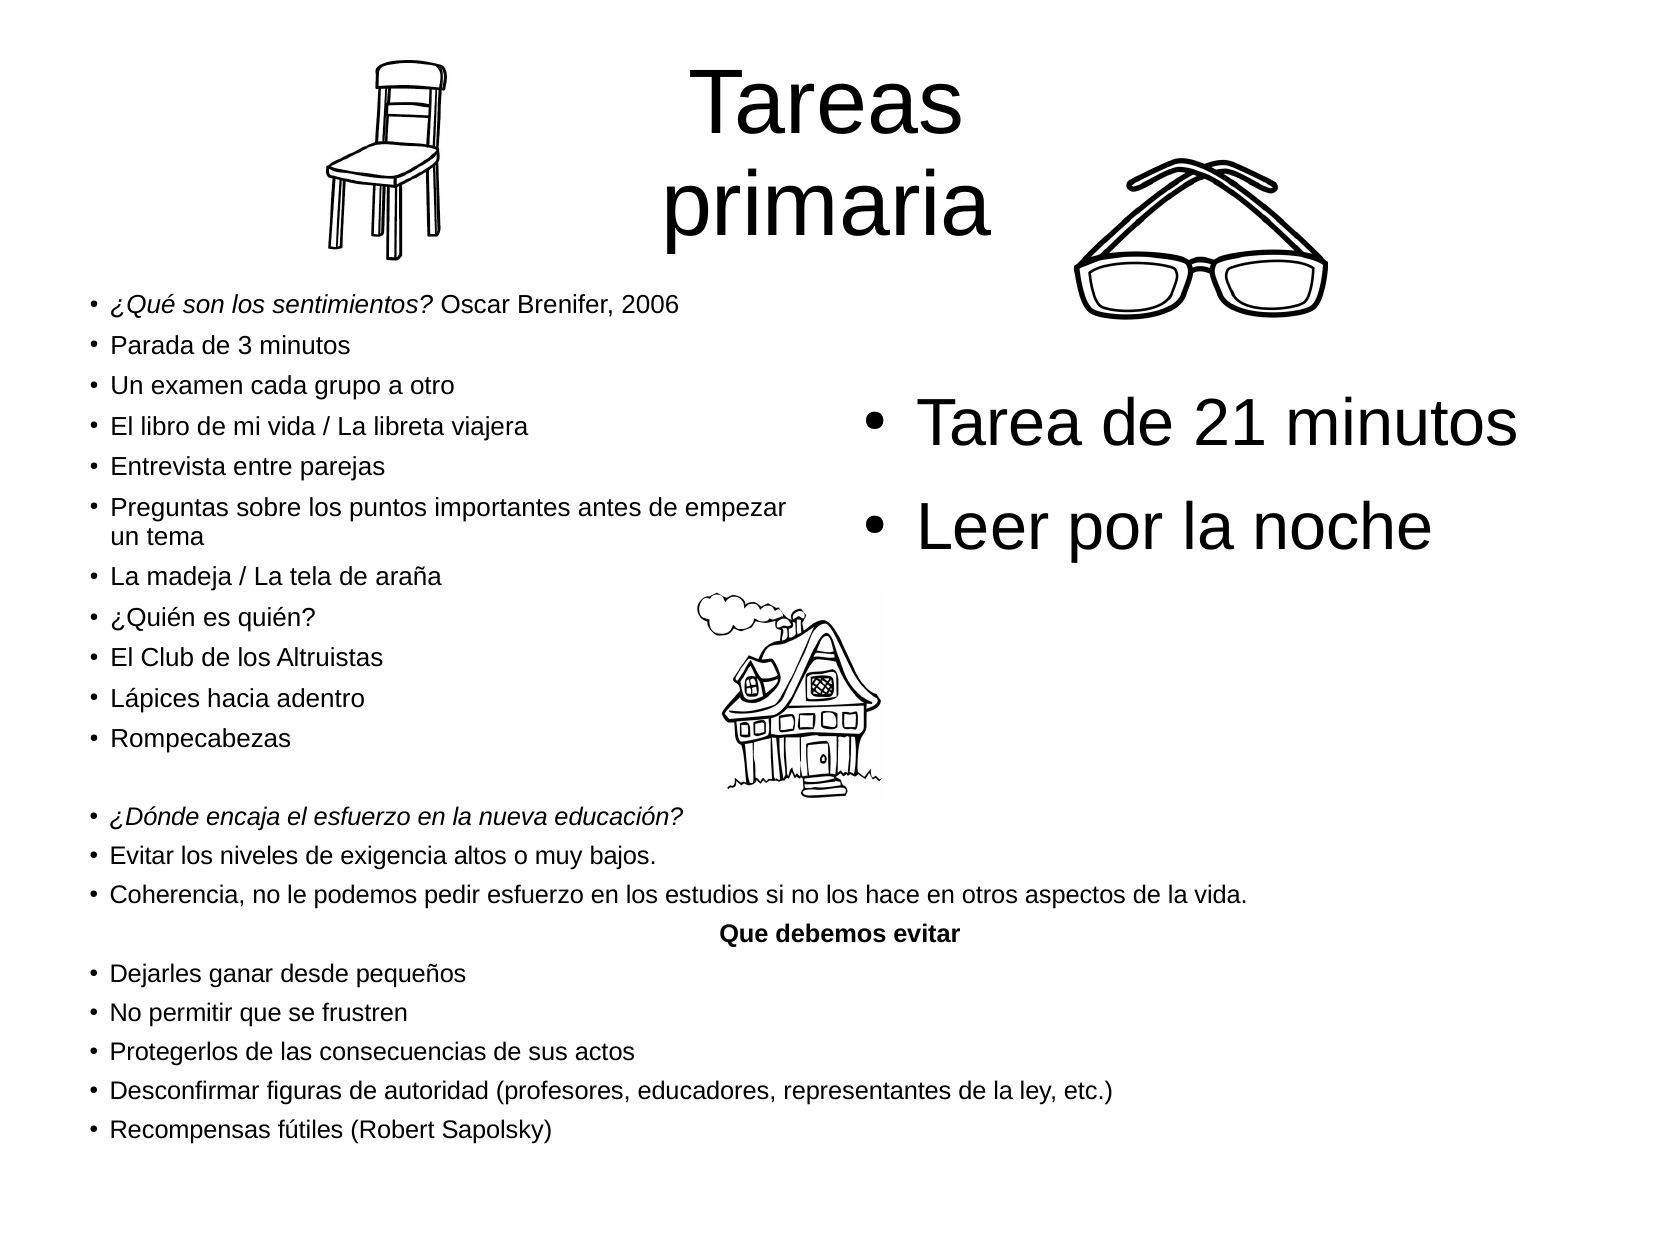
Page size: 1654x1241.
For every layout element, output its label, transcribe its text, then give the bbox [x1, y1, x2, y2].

list Tarea de 21 minutos Leer por la noche [845, 290, 1572, 634]
picture [695, 590, 886, 801]
picture [324, 58, 449, 261]
picture [1074, 146, 1328, 331]
title Tareas primaria [82, 49, 1571, 257]
list ¿Qué son los sentimientos? Oscar Brenifer, 2006 Parada de 3 minutos Un examen cada grupo a otro El libro de mi vida / La libreta viajera Entrevista entre parejas Preguntas sobre los puntos importantes antes de empezar un tema La madeja / La tela de araña ¿Quién es quién? El Club de los Altruistas Lápices hacia adentro Rompecabezas [82, 290, 809, 768]
list ¿Dónde encaja el esfuerzo en la nueva educación? Evitar los niveles de exigencia altos o muy bajos. Coherencia, no le podemos pedir esfuerzo en los estudios si no los hace en otros aspectos de la vida. Que debemos evitar Dejarles ganar desde pequeños No permitir que se frustren Protegerlos de las consecuencias de sus actos Desconfirmar figuras de autoridad (profesores, educadores, representantes de la ley, etc.) Recompensas fútiles (Robert Sapolsky) [82, 802, 1571, 1146]
